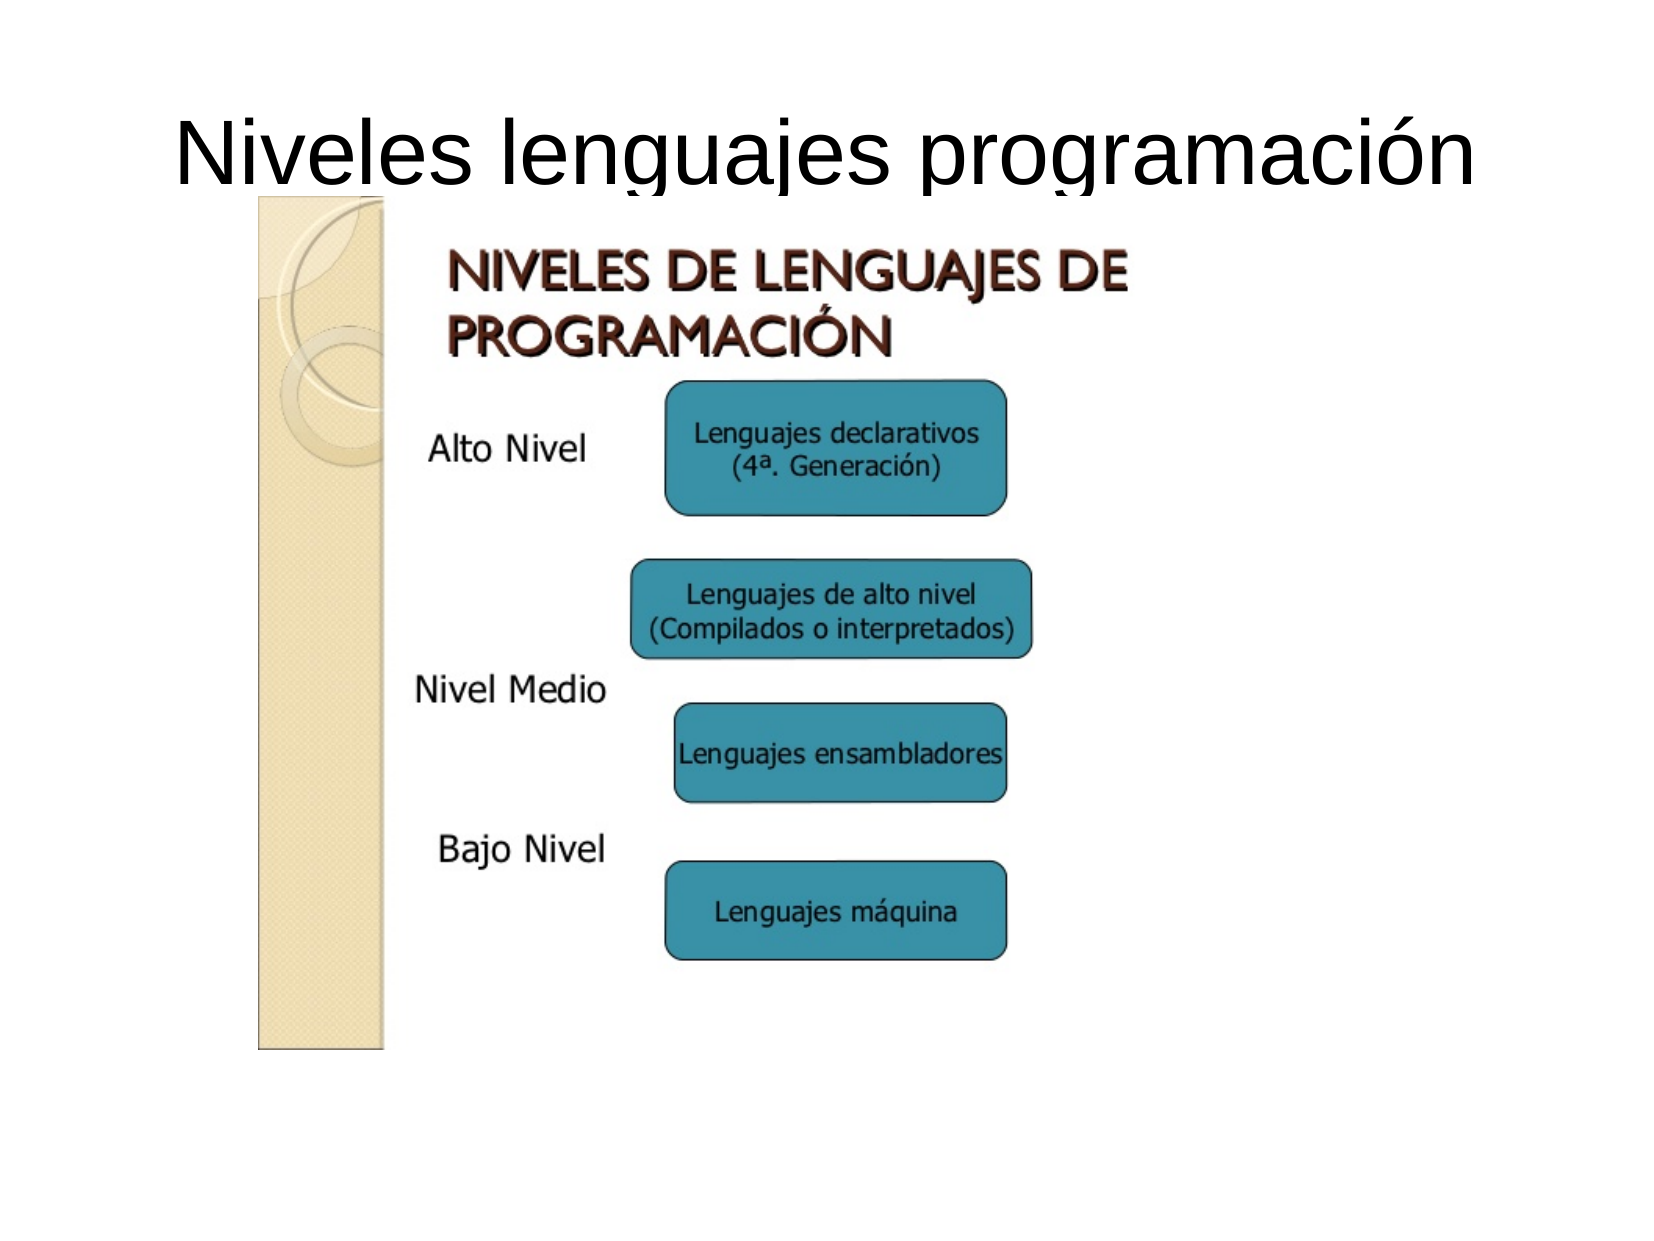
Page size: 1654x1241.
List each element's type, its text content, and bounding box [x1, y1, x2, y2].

title Niveles lenguajes programación [82, 49, 1571, 257]
picture [258, 196, 1397, 1050]
